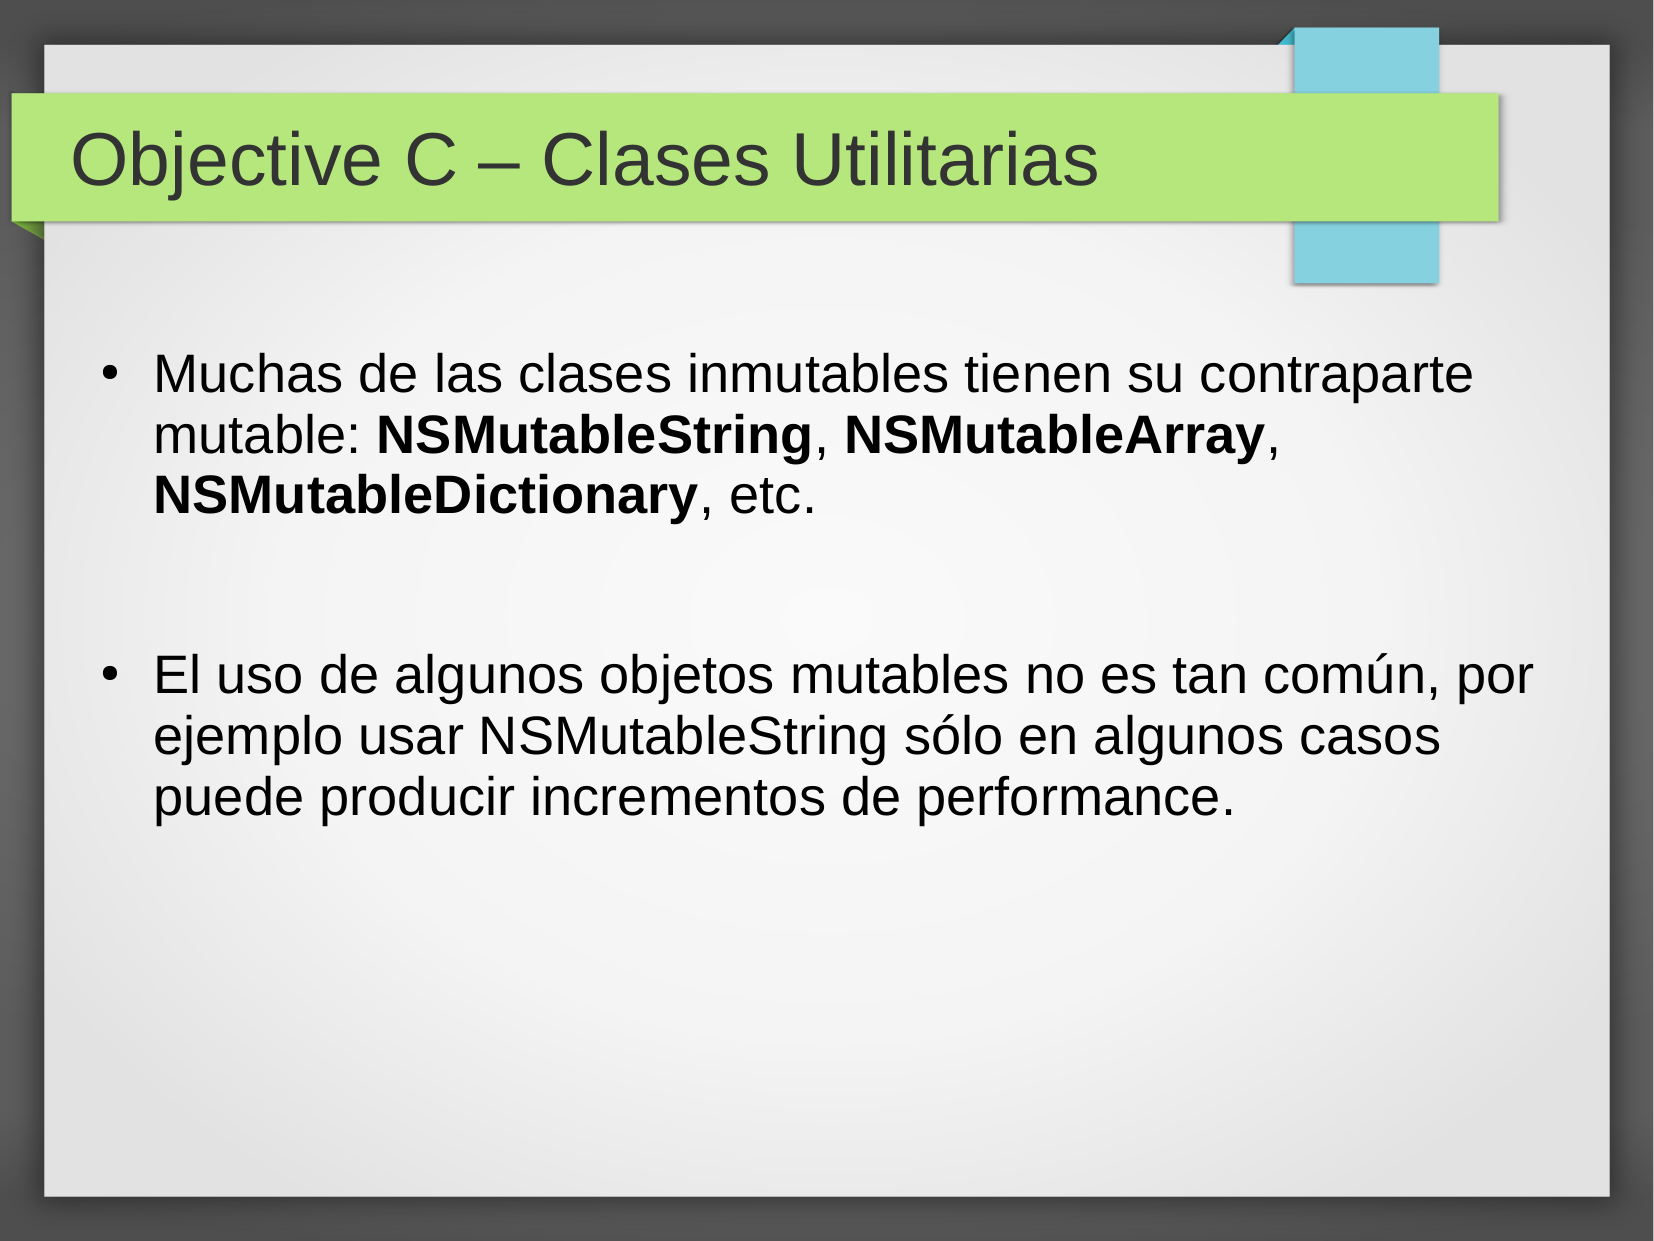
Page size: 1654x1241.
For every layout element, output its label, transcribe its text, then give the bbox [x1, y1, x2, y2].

picture [0, 0, 1654, 1241]
list Muchas de las clases inmutables tienen su contraparte mutable: NSMutableString, NSMutableArray, NSMutableDictionary, etc. El uso de algunos objetos mutables no es tan común, por ejemplo usar NSMutableString sólo en algunos casos puede producir incrementos de performance. [82, 343, 1538, 1063]
title Objective C – Clases Utilitarias [70, 106, 1229, 213]
